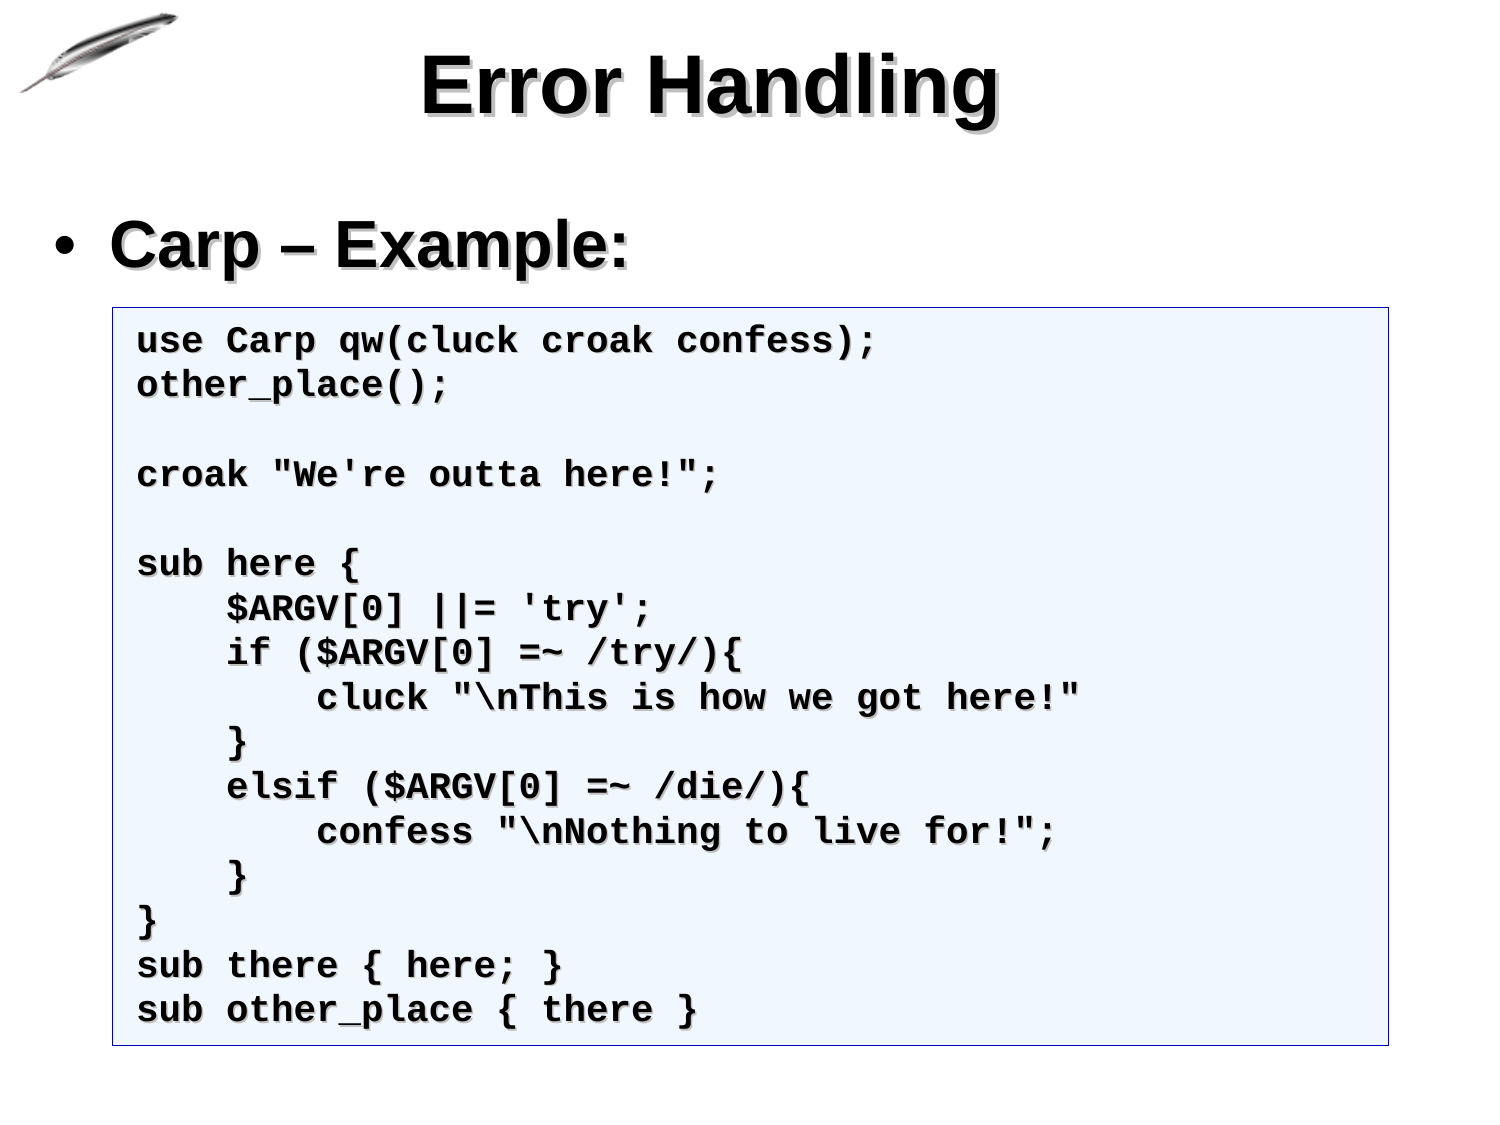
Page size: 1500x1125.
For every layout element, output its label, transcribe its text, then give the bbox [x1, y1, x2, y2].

title Error Handling [419, 0, 1459, 179]
text_box use Carp qw(cluck croak confess); other_place(); croak "We're outta here!"; sub here { $ARGV[0] ||= 'try'; if ($ARGV[0] =~ /try/){ cluck "\nThis is how we got here!" } elsif ($ARGV[0] =~ /die/){ confess "\nNothing to live for!"; } } sub there { here; } sub other_place { there } [112, 307, 1389, 1046]
list Carp – Example: [53, 207, 1447, 1084]
picture [16, 11, 184, 95]
